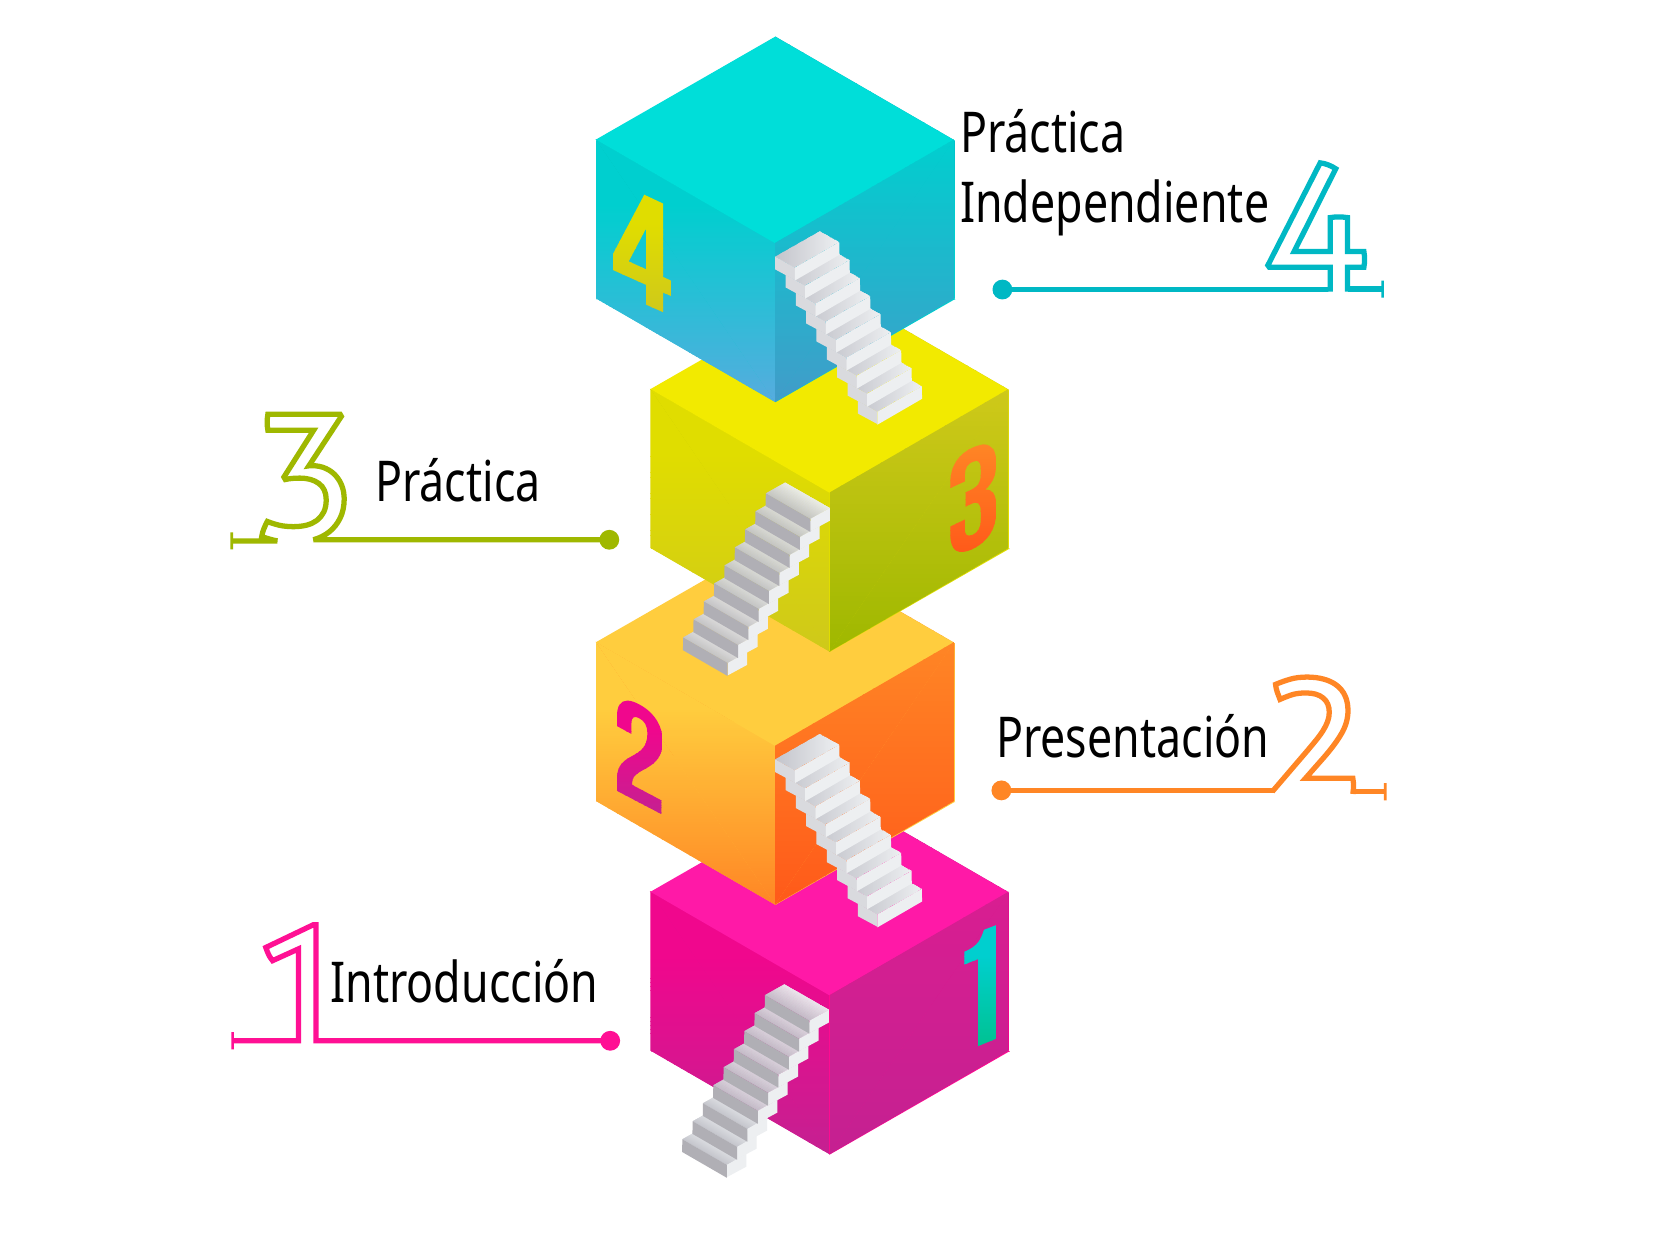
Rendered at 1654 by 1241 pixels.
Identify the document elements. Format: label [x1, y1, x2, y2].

picture [200, 36, 1394, 1237]
